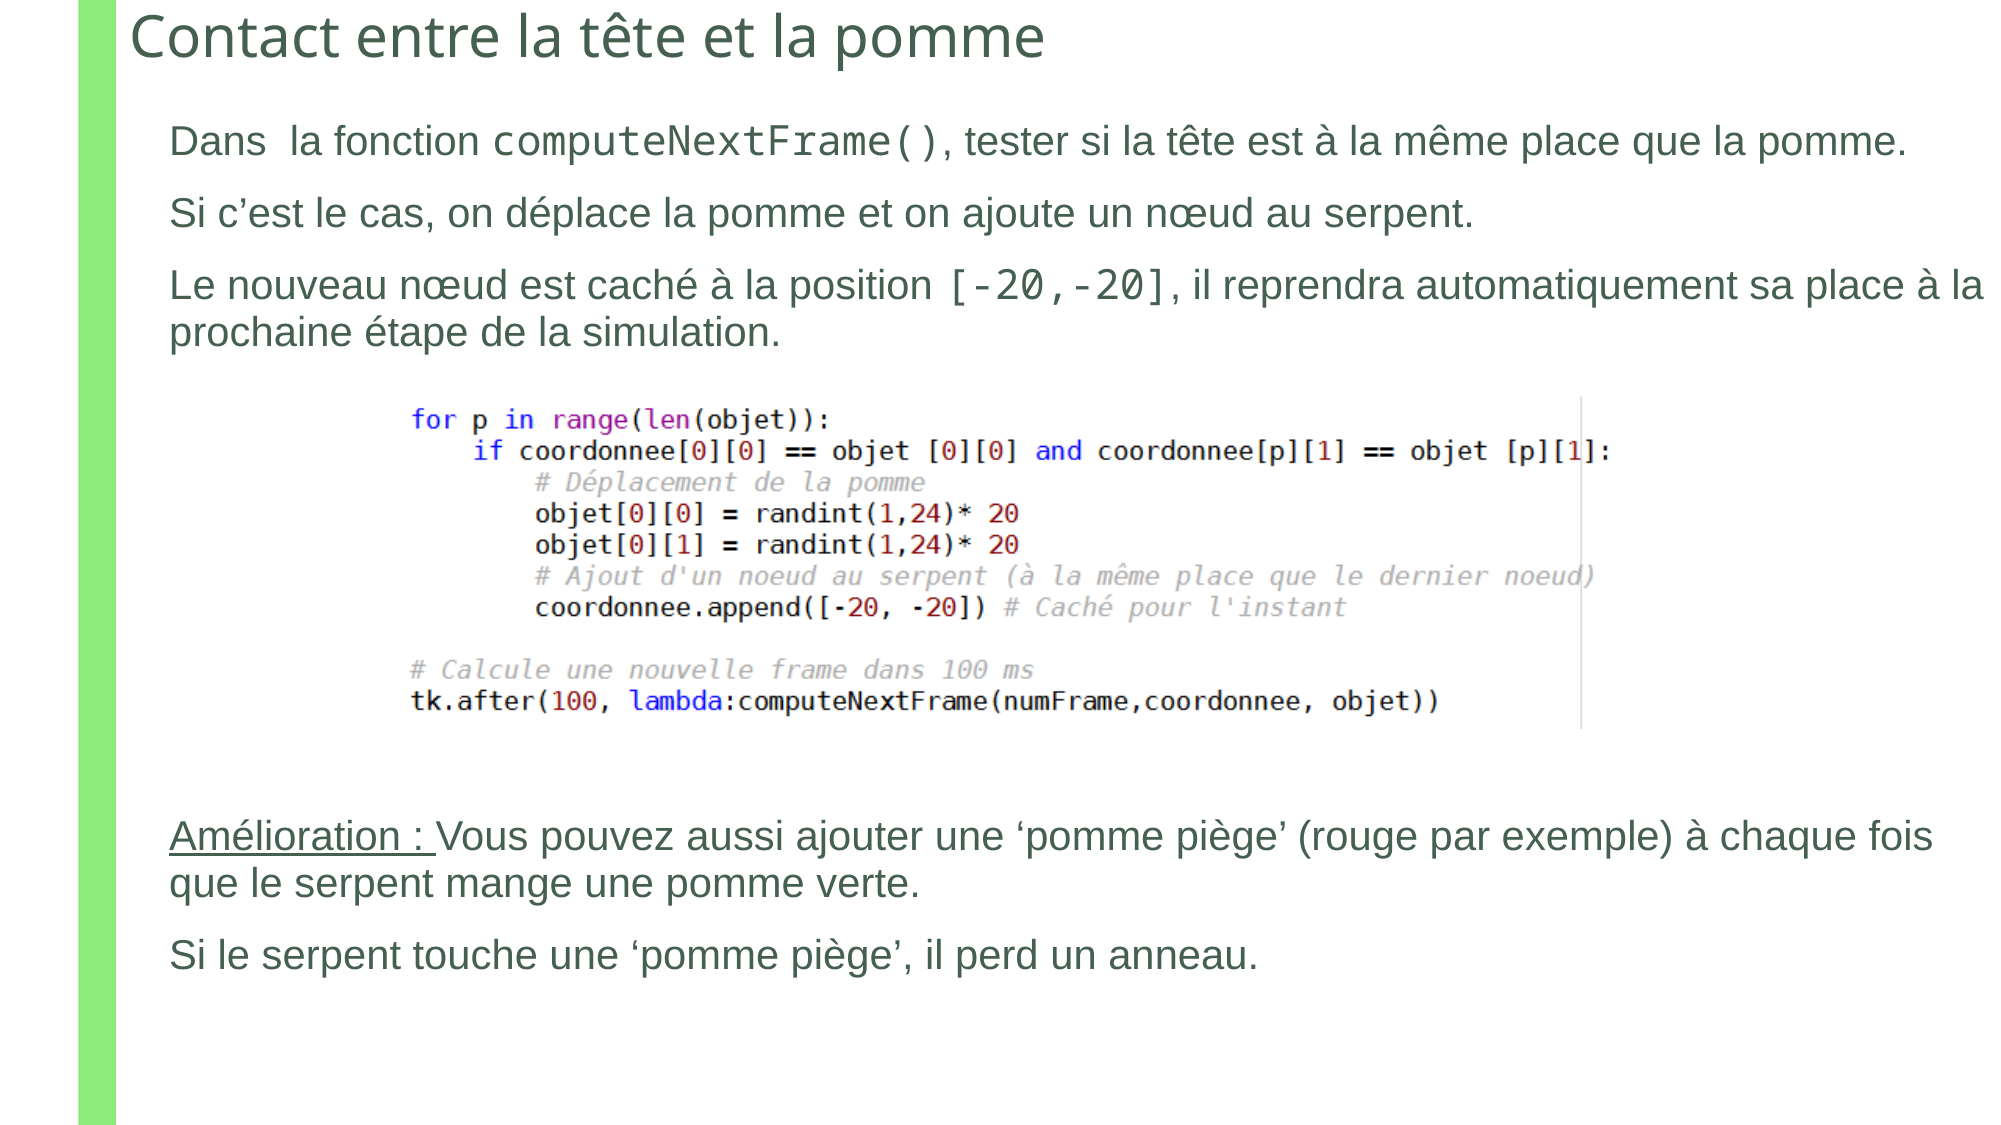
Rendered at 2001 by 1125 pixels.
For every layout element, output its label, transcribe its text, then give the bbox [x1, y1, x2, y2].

list Dans la fonction computeNextFrame(), tester si la tête est à la même place que la pomme. Si c’est le cas, on déplace la pomme et on ajoute un nœud au serpent. Le nouveau nœud est caché à la position [-20,-20], il reprendra automatiquement sa place à la prochaine étape de la simulation. Amélioration : Vous pouvez aussi ajouter une ‘pomme piège’ (rouge par exemple) à chaque fois que le serpent mange une pomme verte. Si le serpent touche une ‘pomme piège’, il perd un anneau. [154, 110, 2000, 1125]
picture [385, 396, 1615, 729]
title Contact entre la tête et la pomme [114, 0, 2000, 107]
